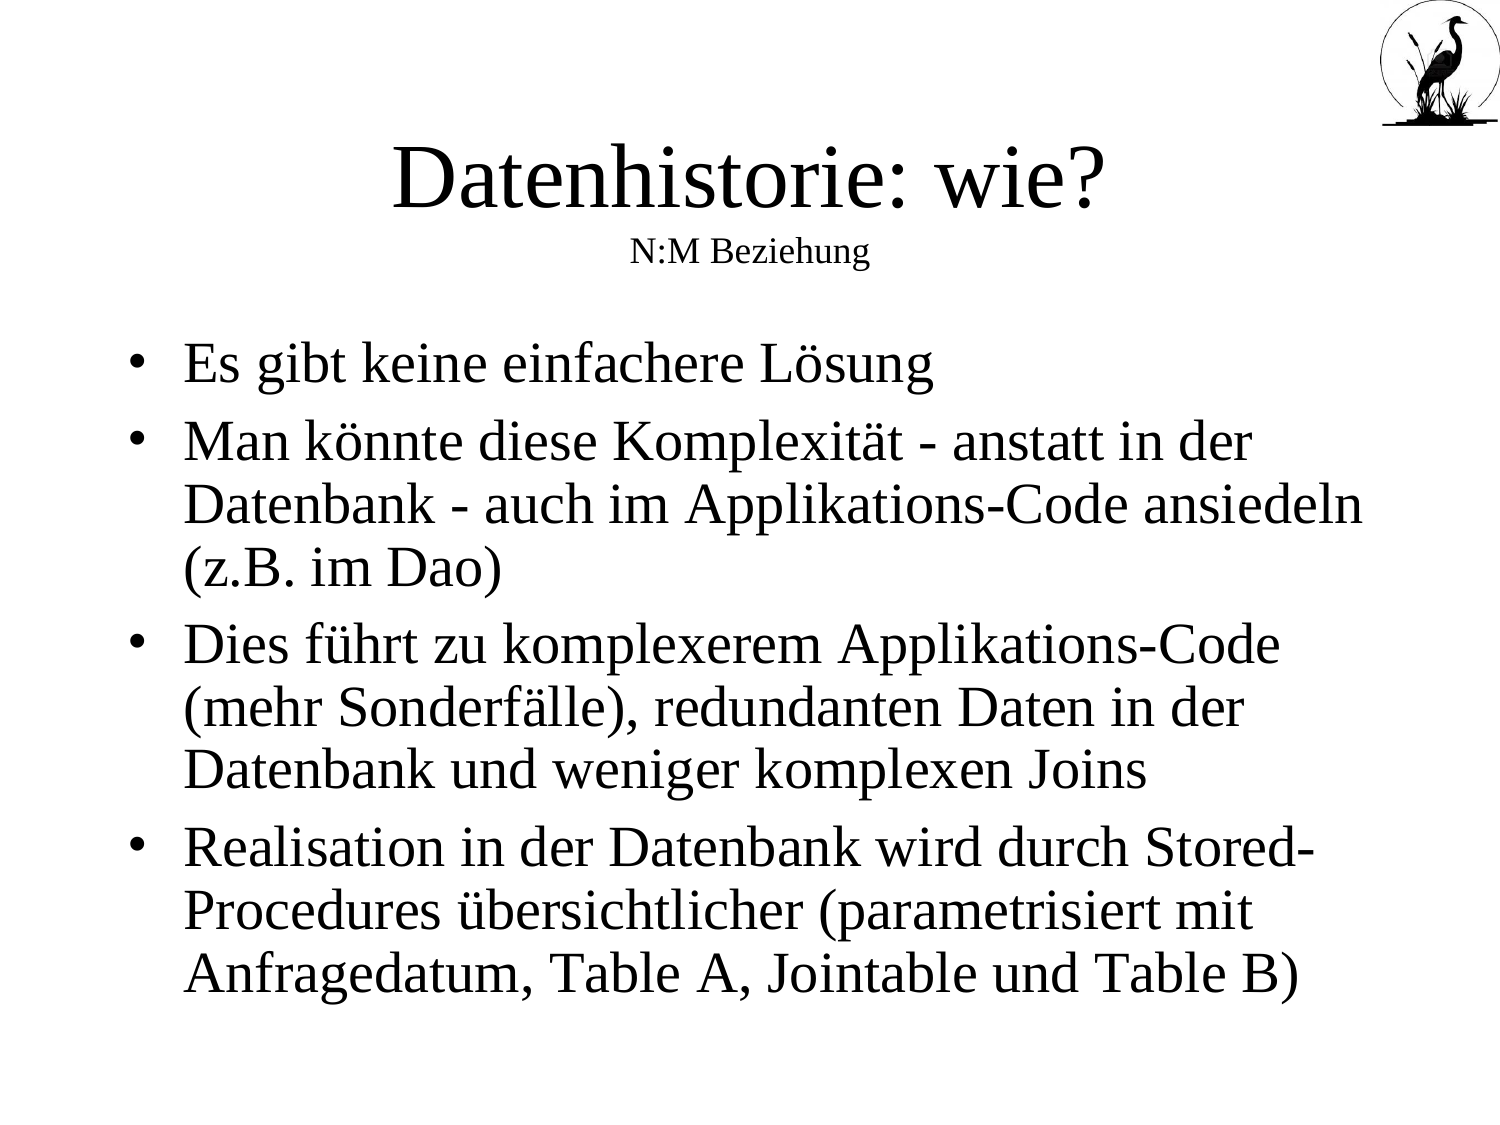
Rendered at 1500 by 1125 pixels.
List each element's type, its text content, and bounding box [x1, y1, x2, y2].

list Es gibt keine einfachere Lösung Man könnte diese Komplexität - anstatt in der Datenbank - auch im Applikations-Code ansiedeln (z.B. im Dao) Dies führt zu komplexerem Applikations-Code (mehr Sonderfälle), redundanten Daten in der Datenbank und weniger komplexen Joins Realisation in der Datenbank wird durch Stored-Procedures übersichtlicher (parametrisiert mit Anfragedatum, Table A, Jointable und Table B) [112, 324, 1388, 1014]
title Datenhistorie: wie? N:M Beziehung [112, 99, 1388, 288]
picture [1380, 0, 1500, 126]
